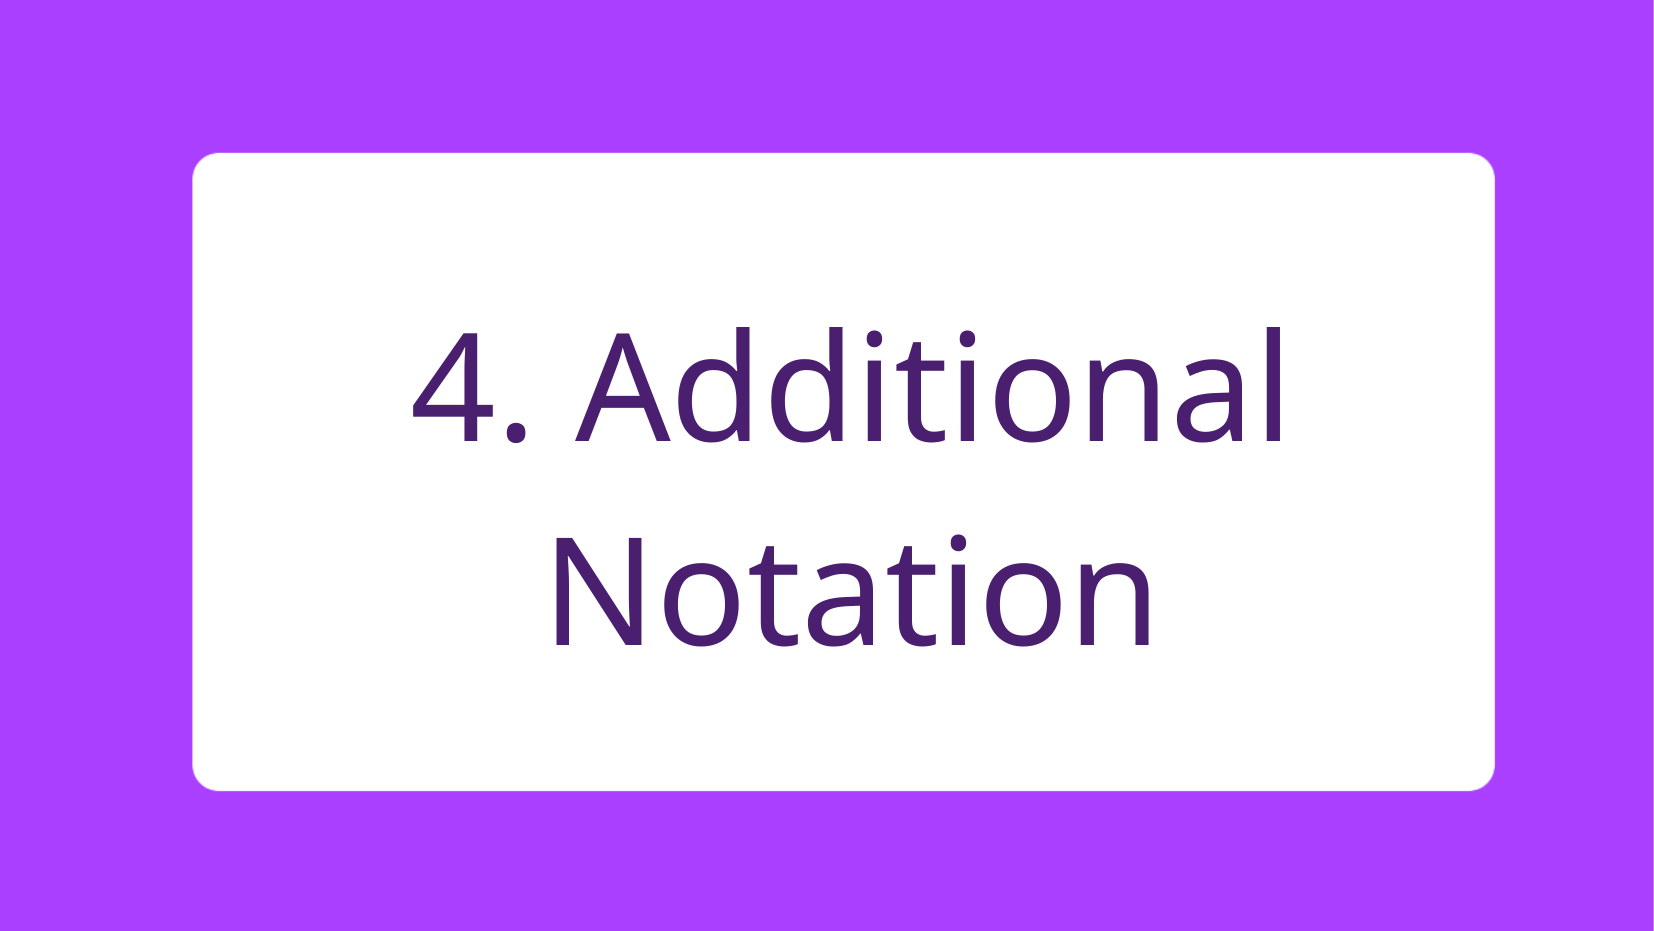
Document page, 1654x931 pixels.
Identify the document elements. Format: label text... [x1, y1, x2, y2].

title 4. Additional Notation [193, 393, 1511, 577]
picture [0, 0, 1654, 931]
